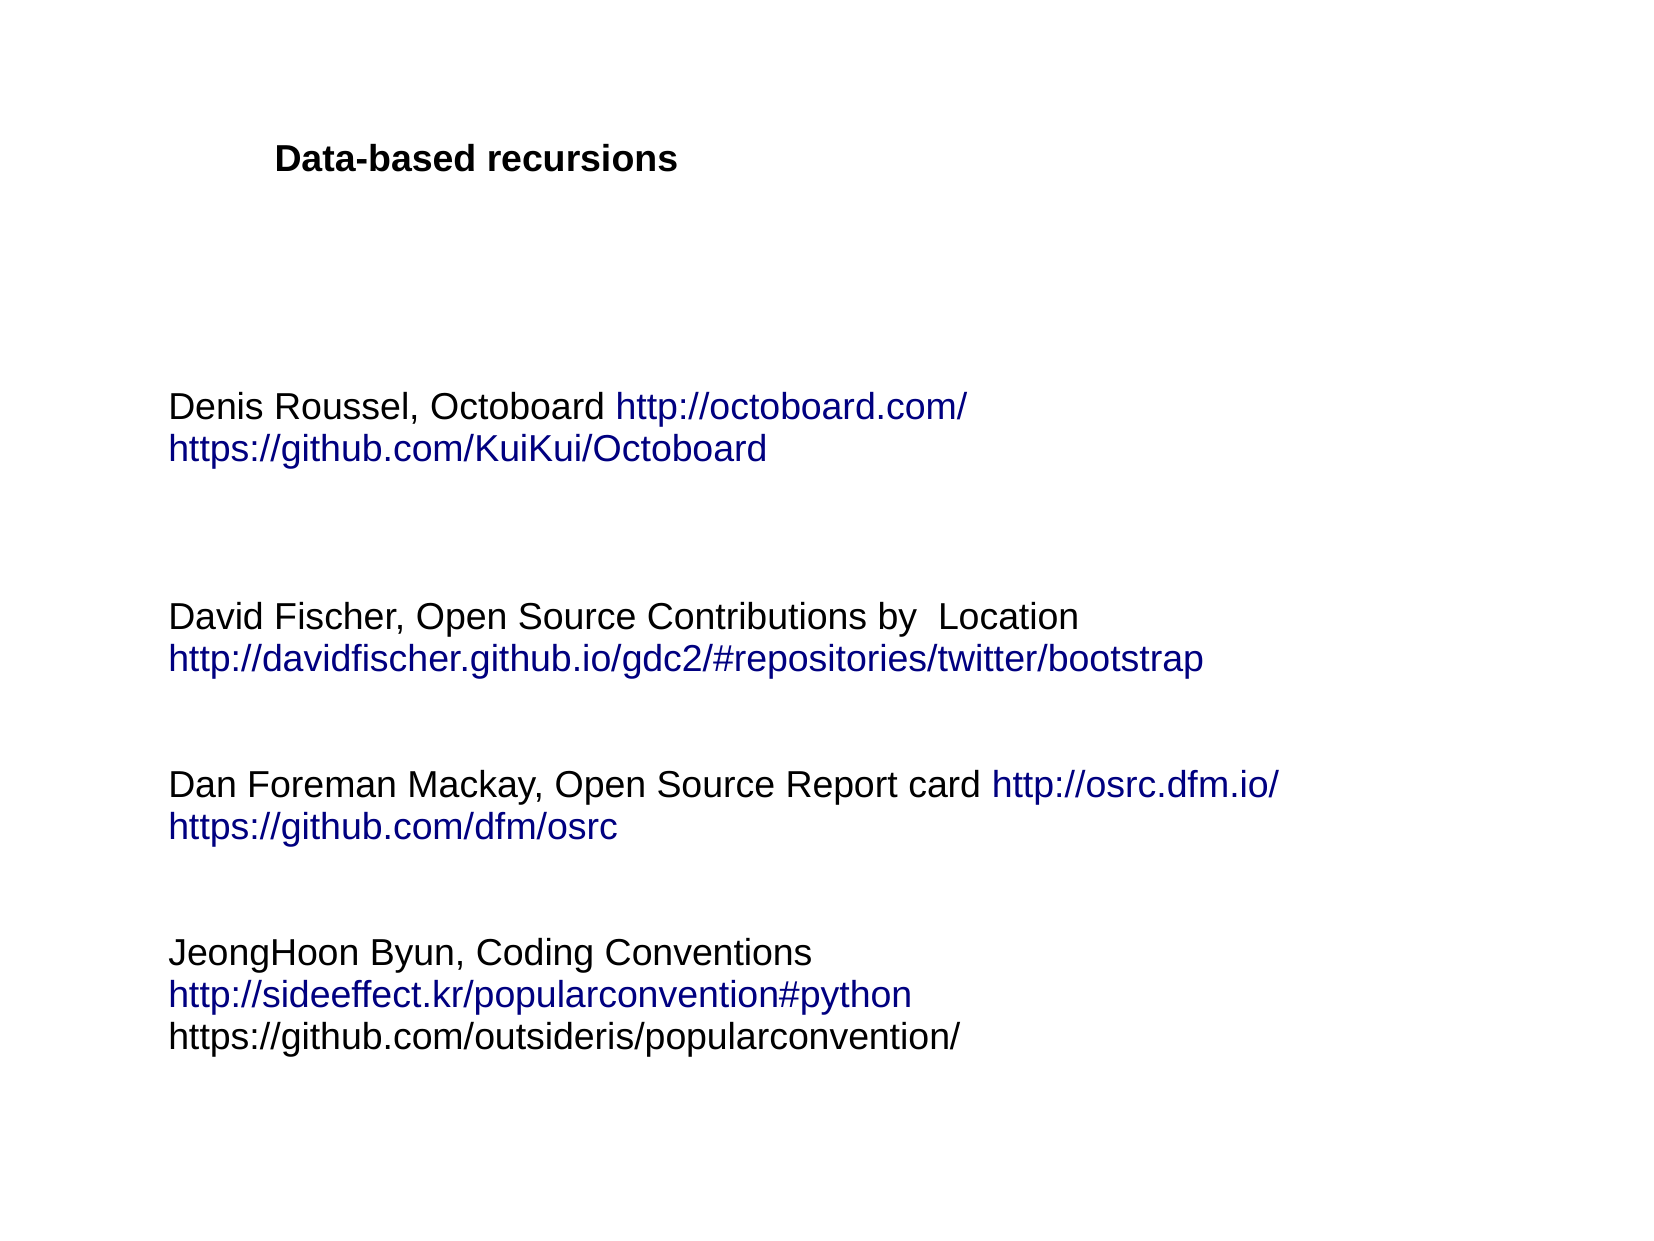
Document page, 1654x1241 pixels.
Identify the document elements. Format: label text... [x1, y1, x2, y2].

text_box Denis Roussel, Octoboard http://octoboard.com/ https://github.com/KuiKui/Octoboard David Fischer, Open Source Contributions by Location http://davidfischer.github.io/gdc2/#repositories/twitter/bootstrap Dan Foreman Mackay, Open Source Report card http://osrc.dfm.io/ https://github.com/dfm/osrc JeongHoon Byun, Coding Conventions http://sideeffect.kr/popularconvention#python https://github.com/outsideris/popularconvention/ [153, 377, 1312, 1149]
text_box Data-based recursions [259, 129, 1252, 187]
